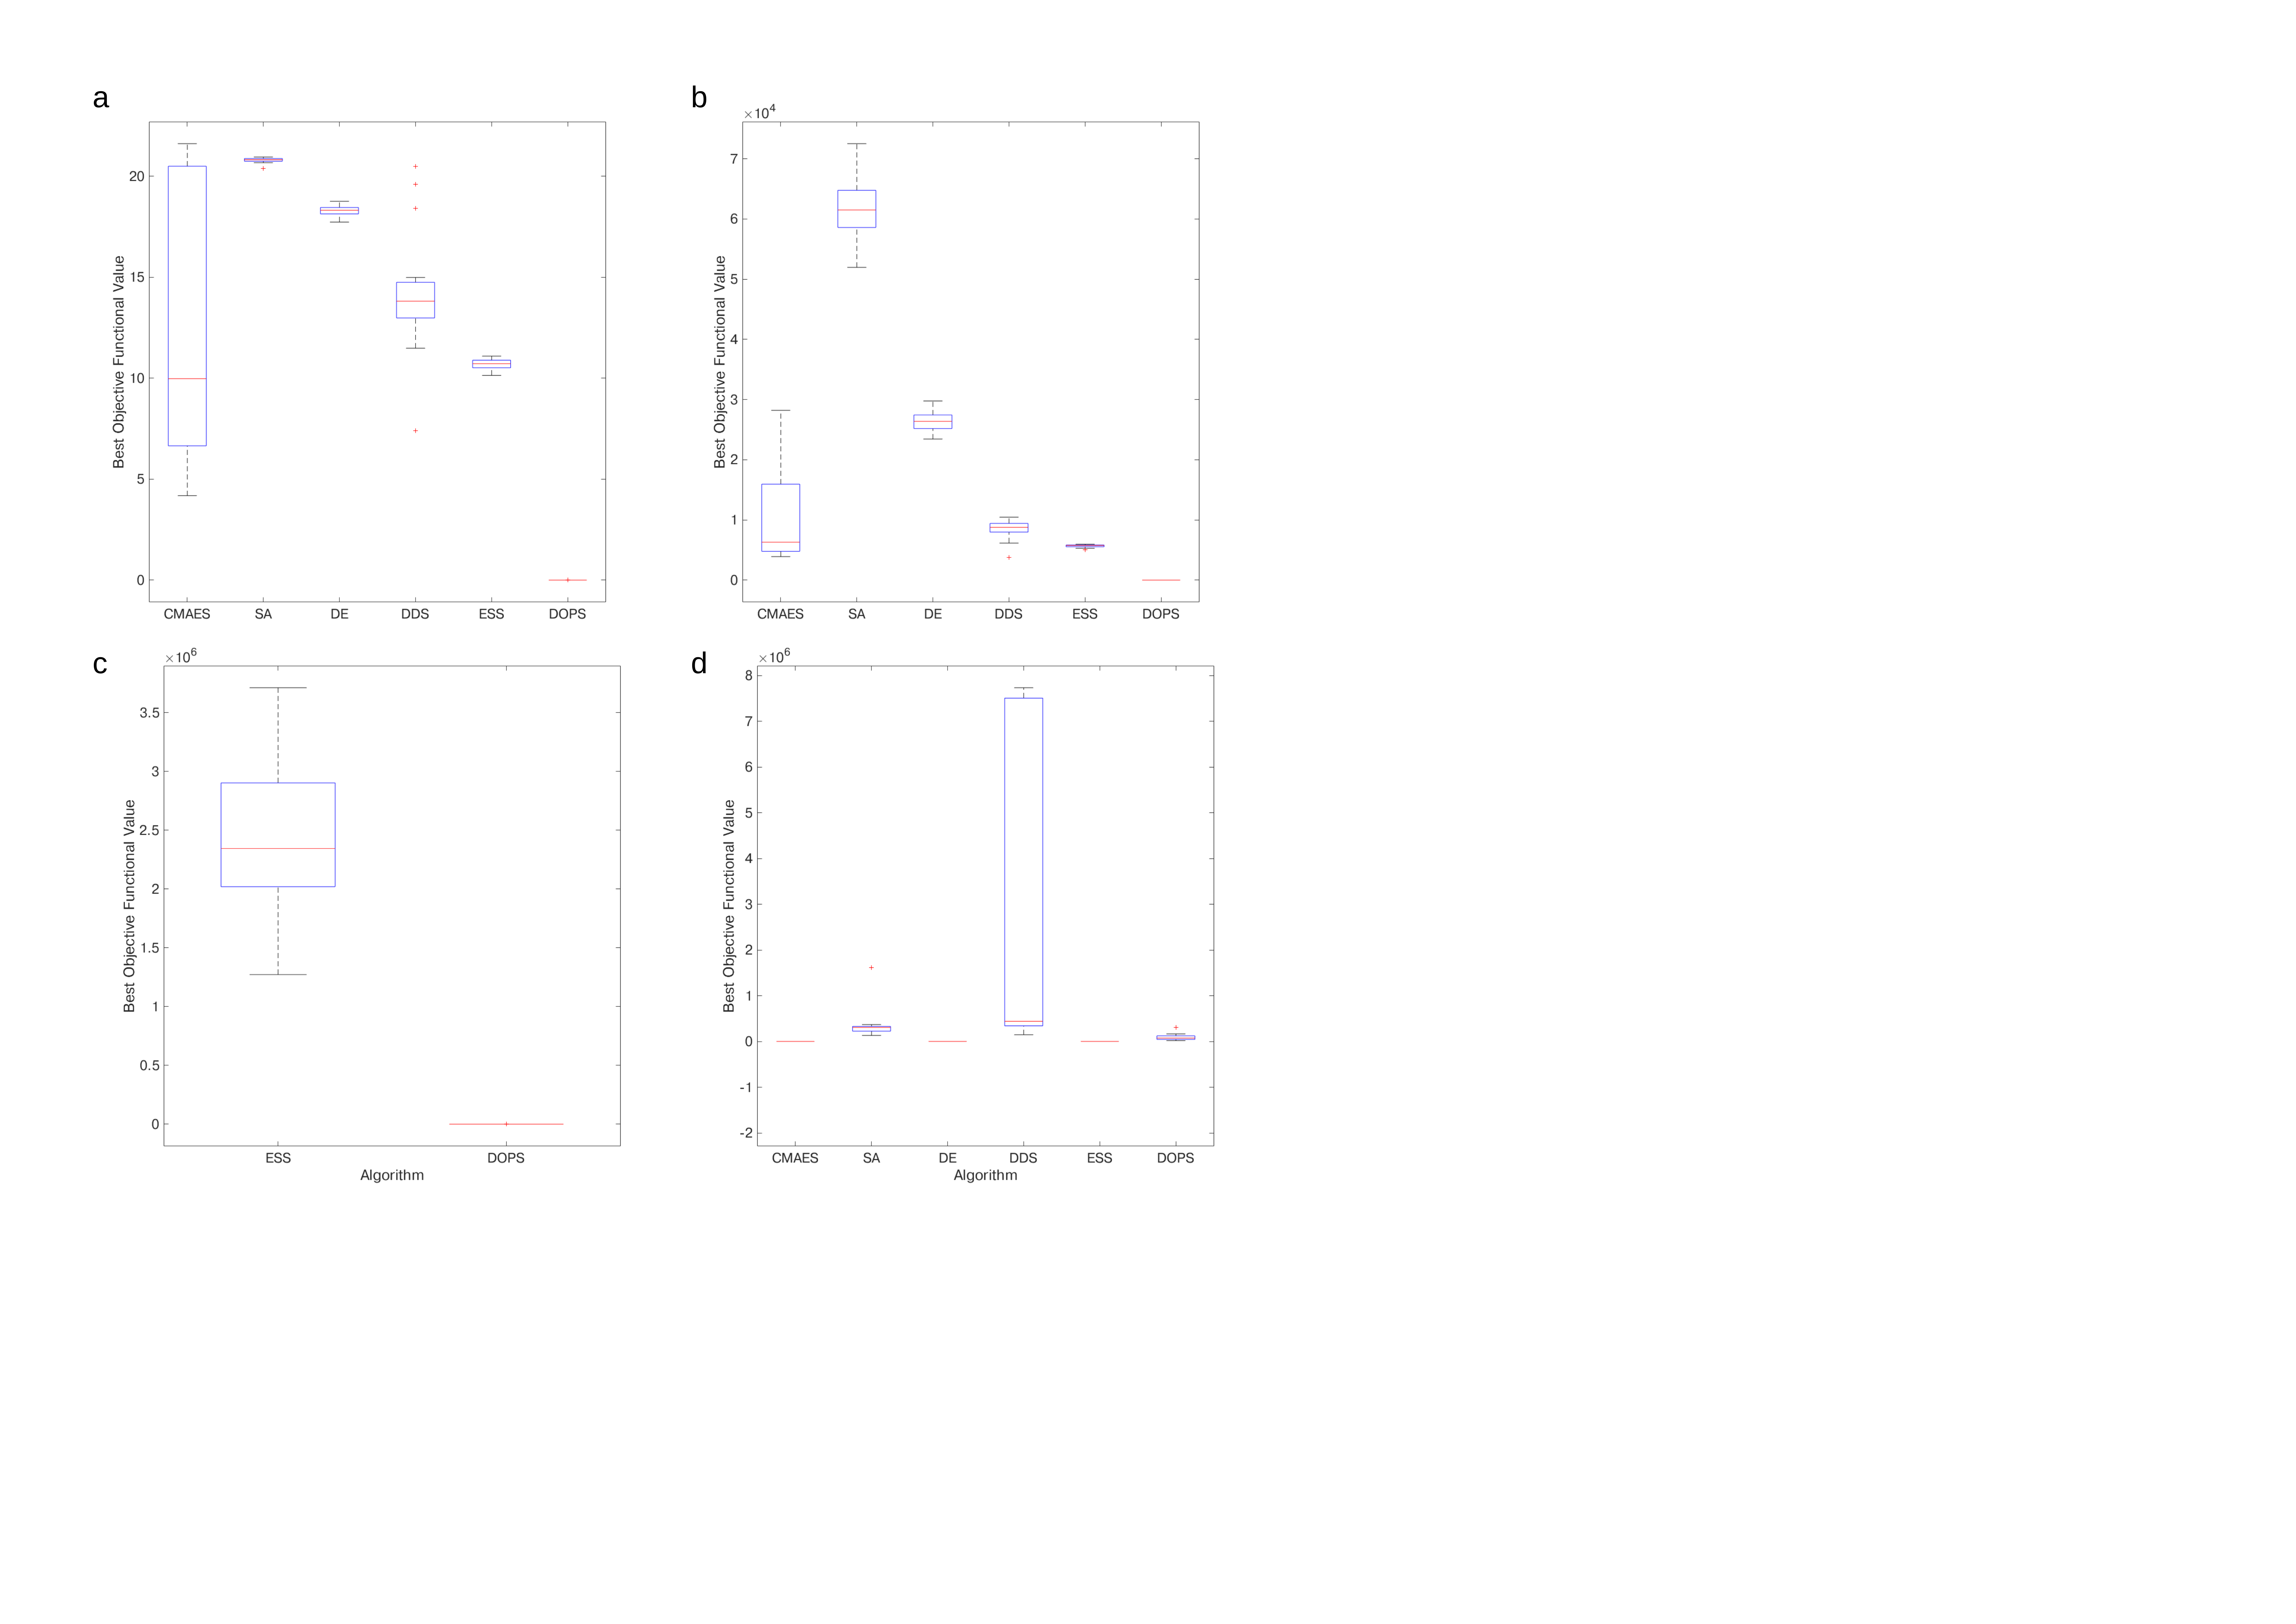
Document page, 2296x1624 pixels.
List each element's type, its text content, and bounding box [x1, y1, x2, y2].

text_box d [686, 643, 731, 682]
text_box a [88, 78, 132, 116]
text_box c [88, 643, 132, 682]
picture [73, 78, 1270, 1211]
text_box b [686, 78, 731, 116]
